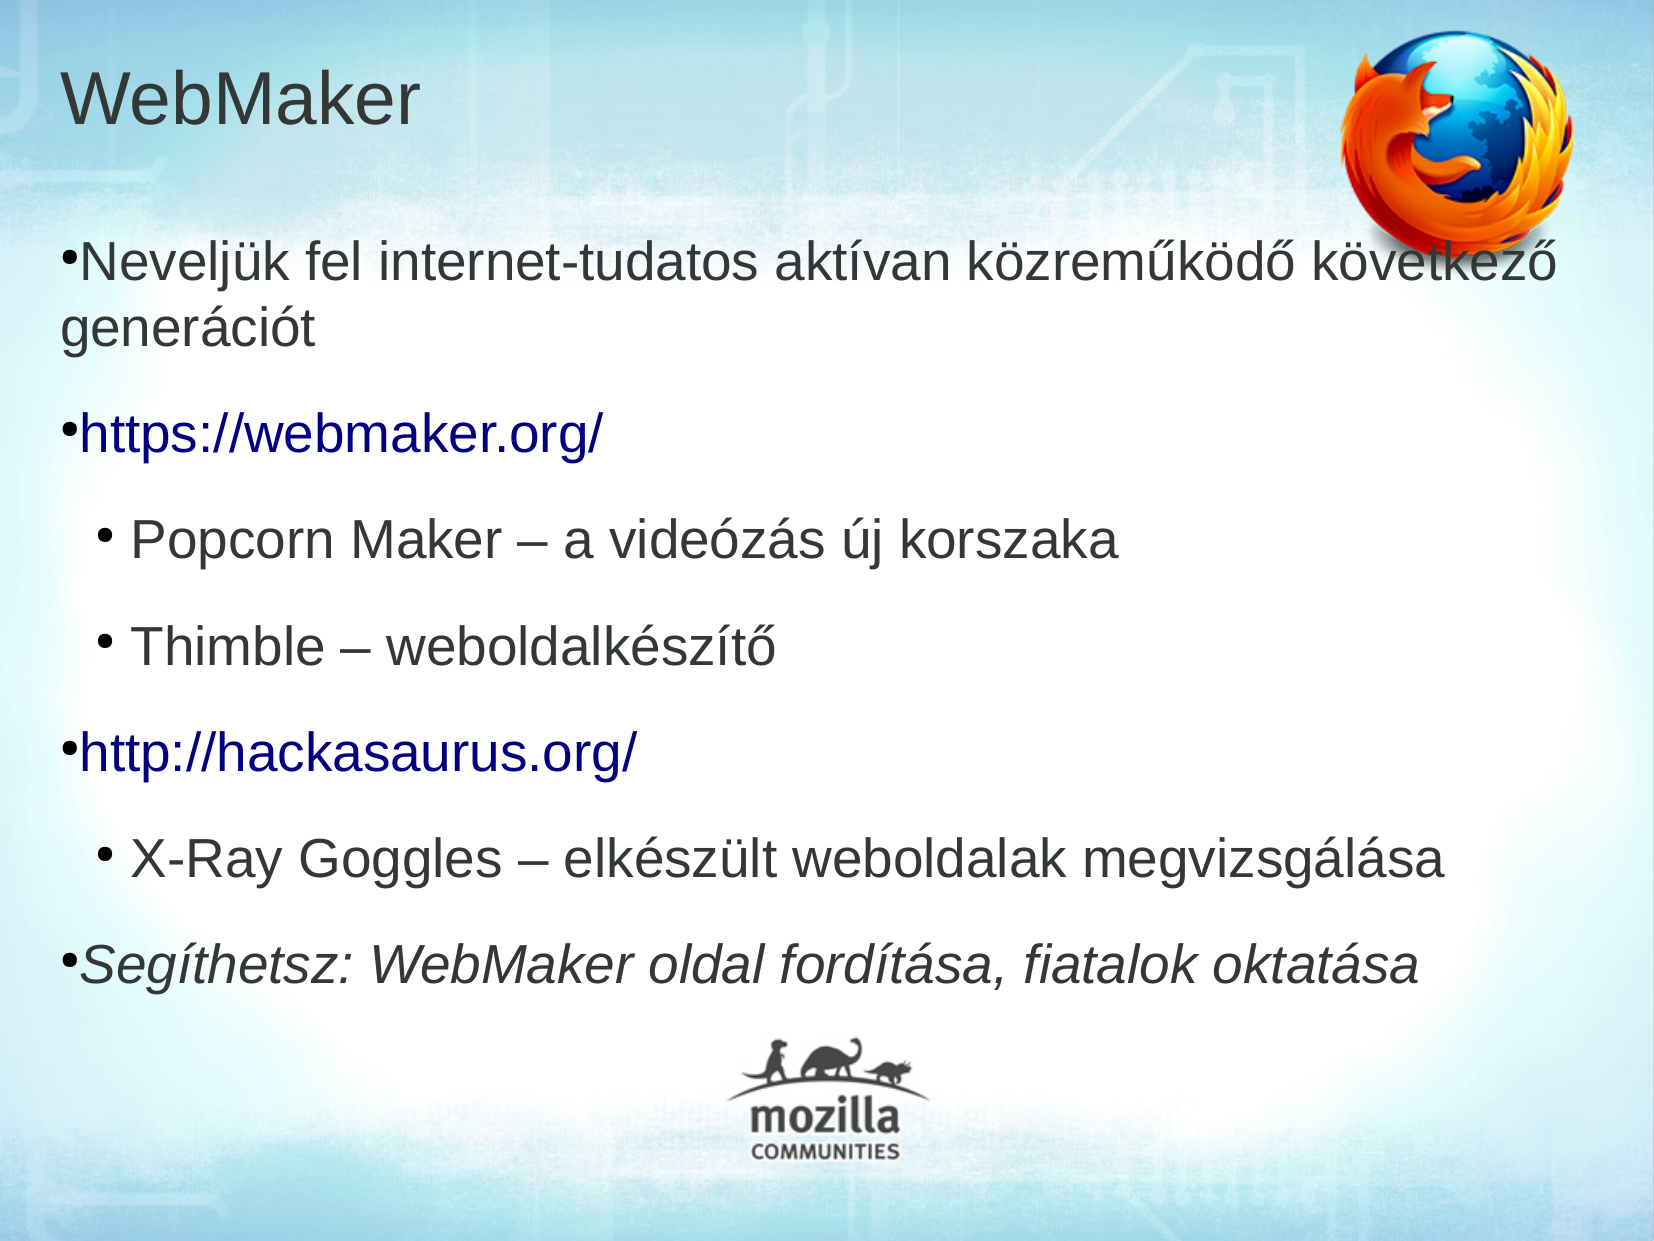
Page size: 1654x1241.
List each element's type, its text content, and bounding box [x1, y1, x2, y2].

list Neveljük fel internet-tudatos aktívan közreműködő következő generációt https://webmaker.org/ Popcorn Maker – a videózás új korszaka Thimble – weboldalkészítő http://hackasaurus.org/ X-Ray Goggles – elkészült weboldalak megvizsgálása Segíthetsz: WebMaker oldal fordítása, fiatalok oktatása [51, 200, 1602, 1020]
picture [0, 0, 1654, 1241]
title WebMaker [51, 0, 1323, 189]
